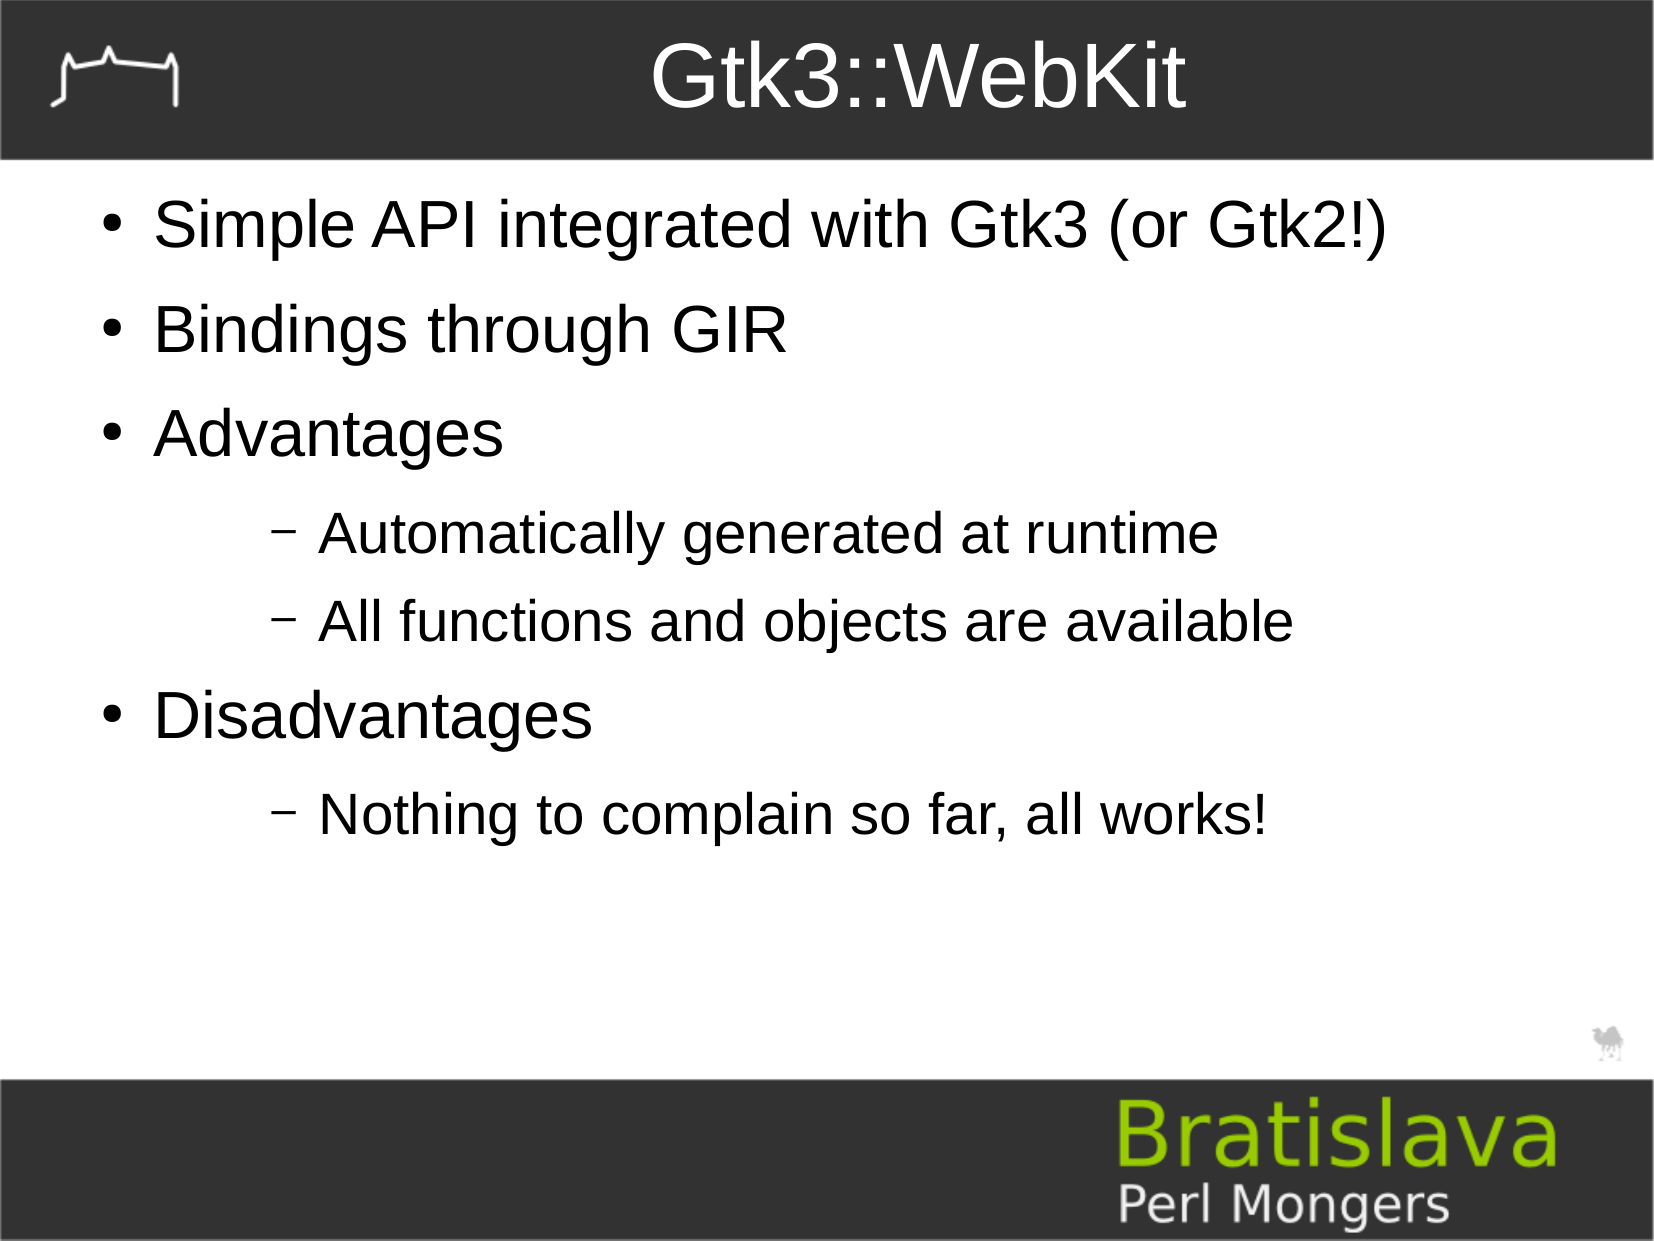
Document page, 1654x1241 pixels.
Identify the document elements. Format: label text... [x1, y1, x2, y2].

list Simple API integrated with Gtk3 (or Gtk2!) Bindings through GIR Advantages Automatically generated at runtime All functions and objects are available Disadvantages Nothing to complain so far, all works! [82, 187, 1576, 1036]
title Gtk3::WebKit [193, 24, 1645, 128]
picture [0, 0, 1654, 1241]
